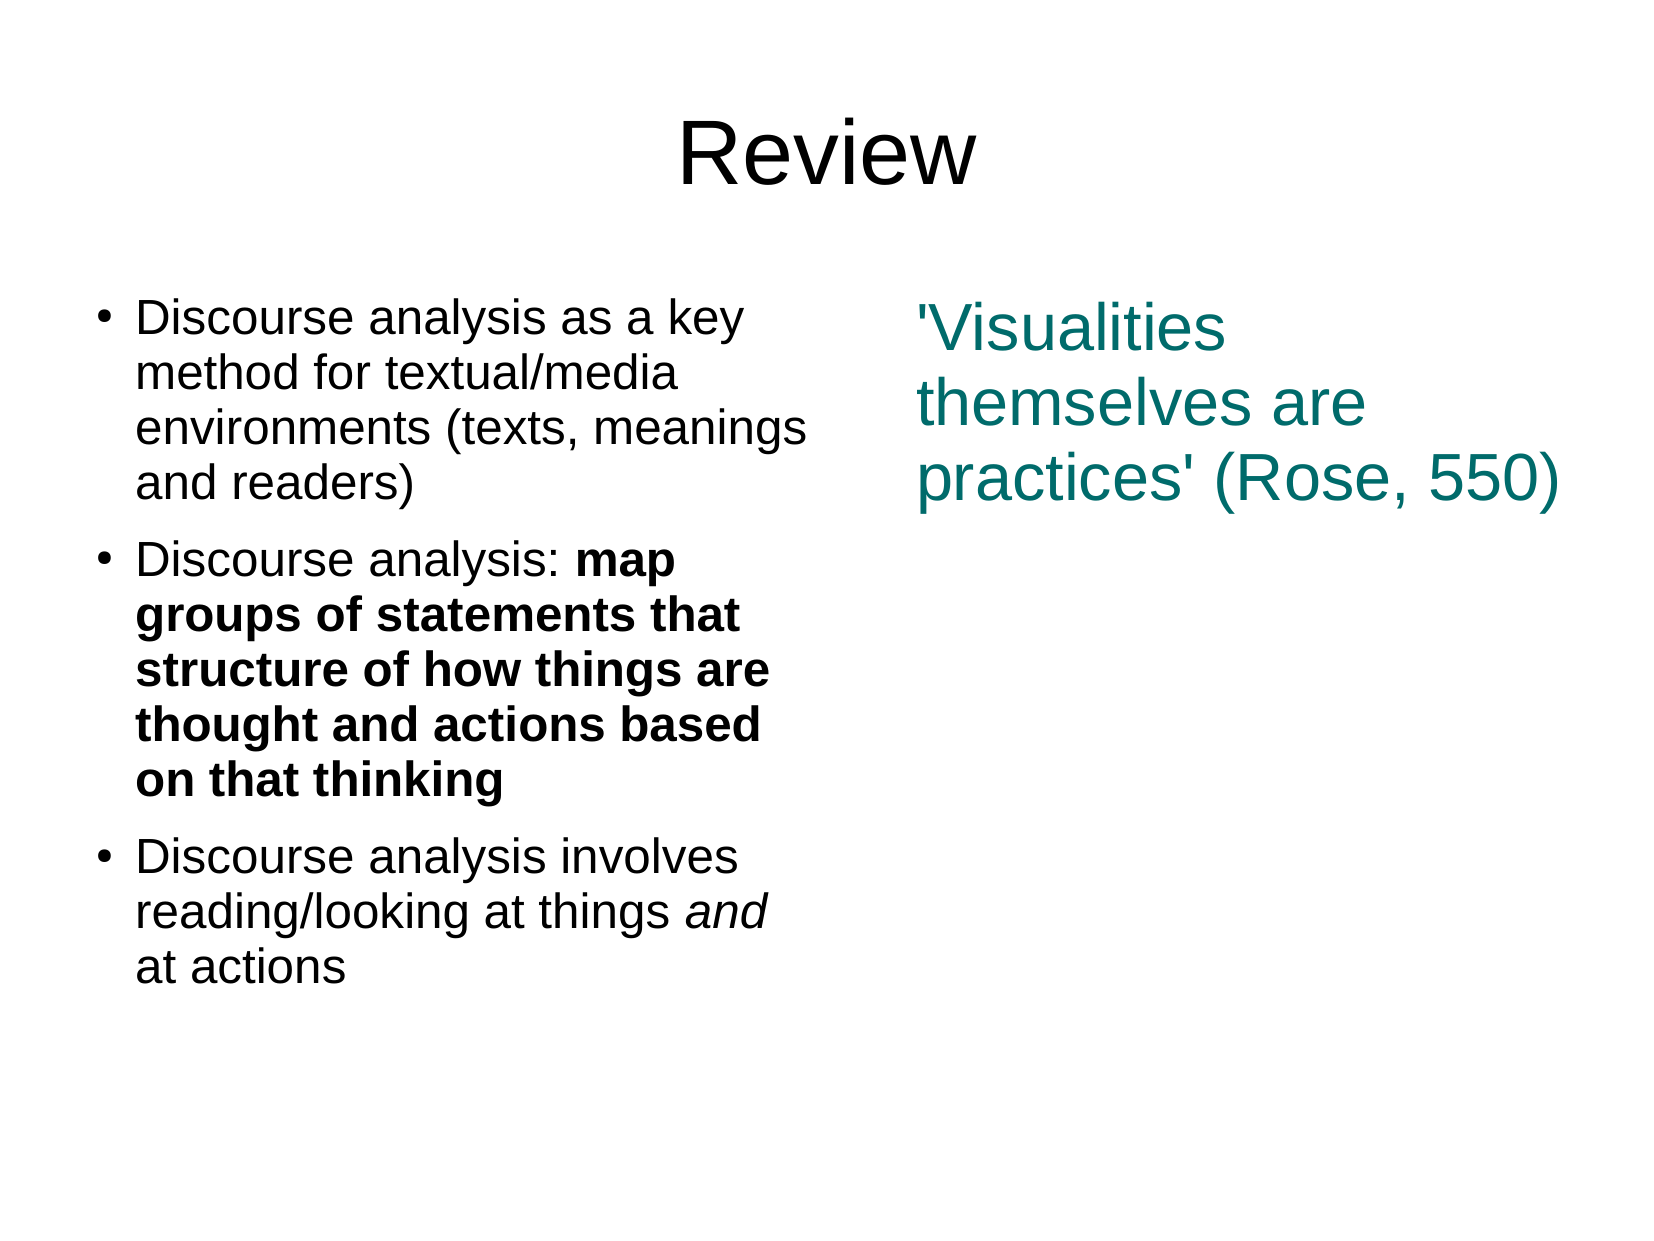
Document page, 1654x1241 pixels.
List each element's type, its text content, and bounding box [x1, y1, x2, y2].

title Review [82, 49, 1571, 257]
list 'Visualities themselves are practices' (Rose, 550) [845, 290, 1572, 1010]
list Discourse analysis as a key method for textual/media environments (texts, meanings and readers) Discourse analysis: map groups of statements that structure of how things are thought and actions based on that thinking Discourse analysis involves reading/looking at things and at actions [82, 290, 809, 1010]
